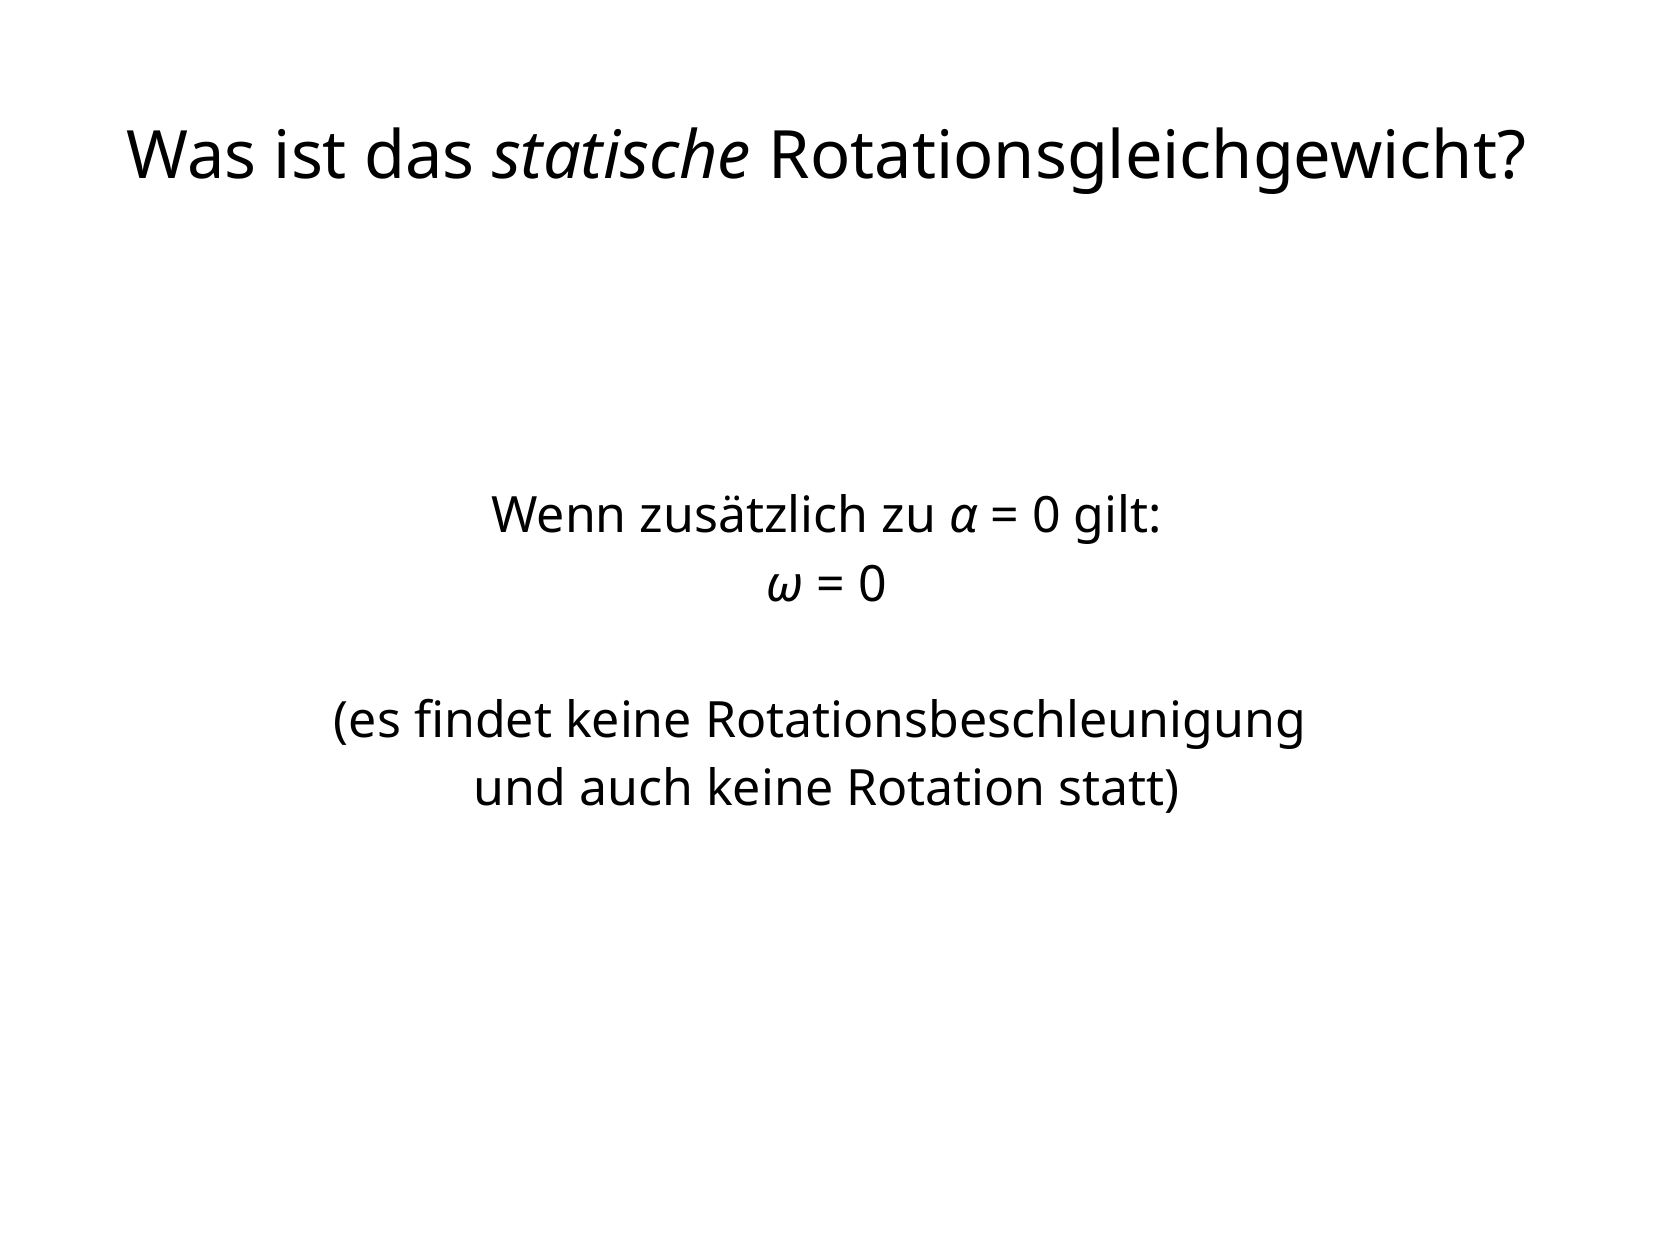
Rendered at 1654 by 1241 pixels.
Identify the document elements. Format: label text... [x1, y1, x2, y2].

title Was ist das statische Rotationsgleichgewicht? [82, 49, 1571, 257]
subtitle Wenn zusätzlich zu α = 0 gilt: ω = 0 (es findet keine Rotationsbeschleunigung und auch keine Rotation statt) [82, 290, 1571, 1010]
